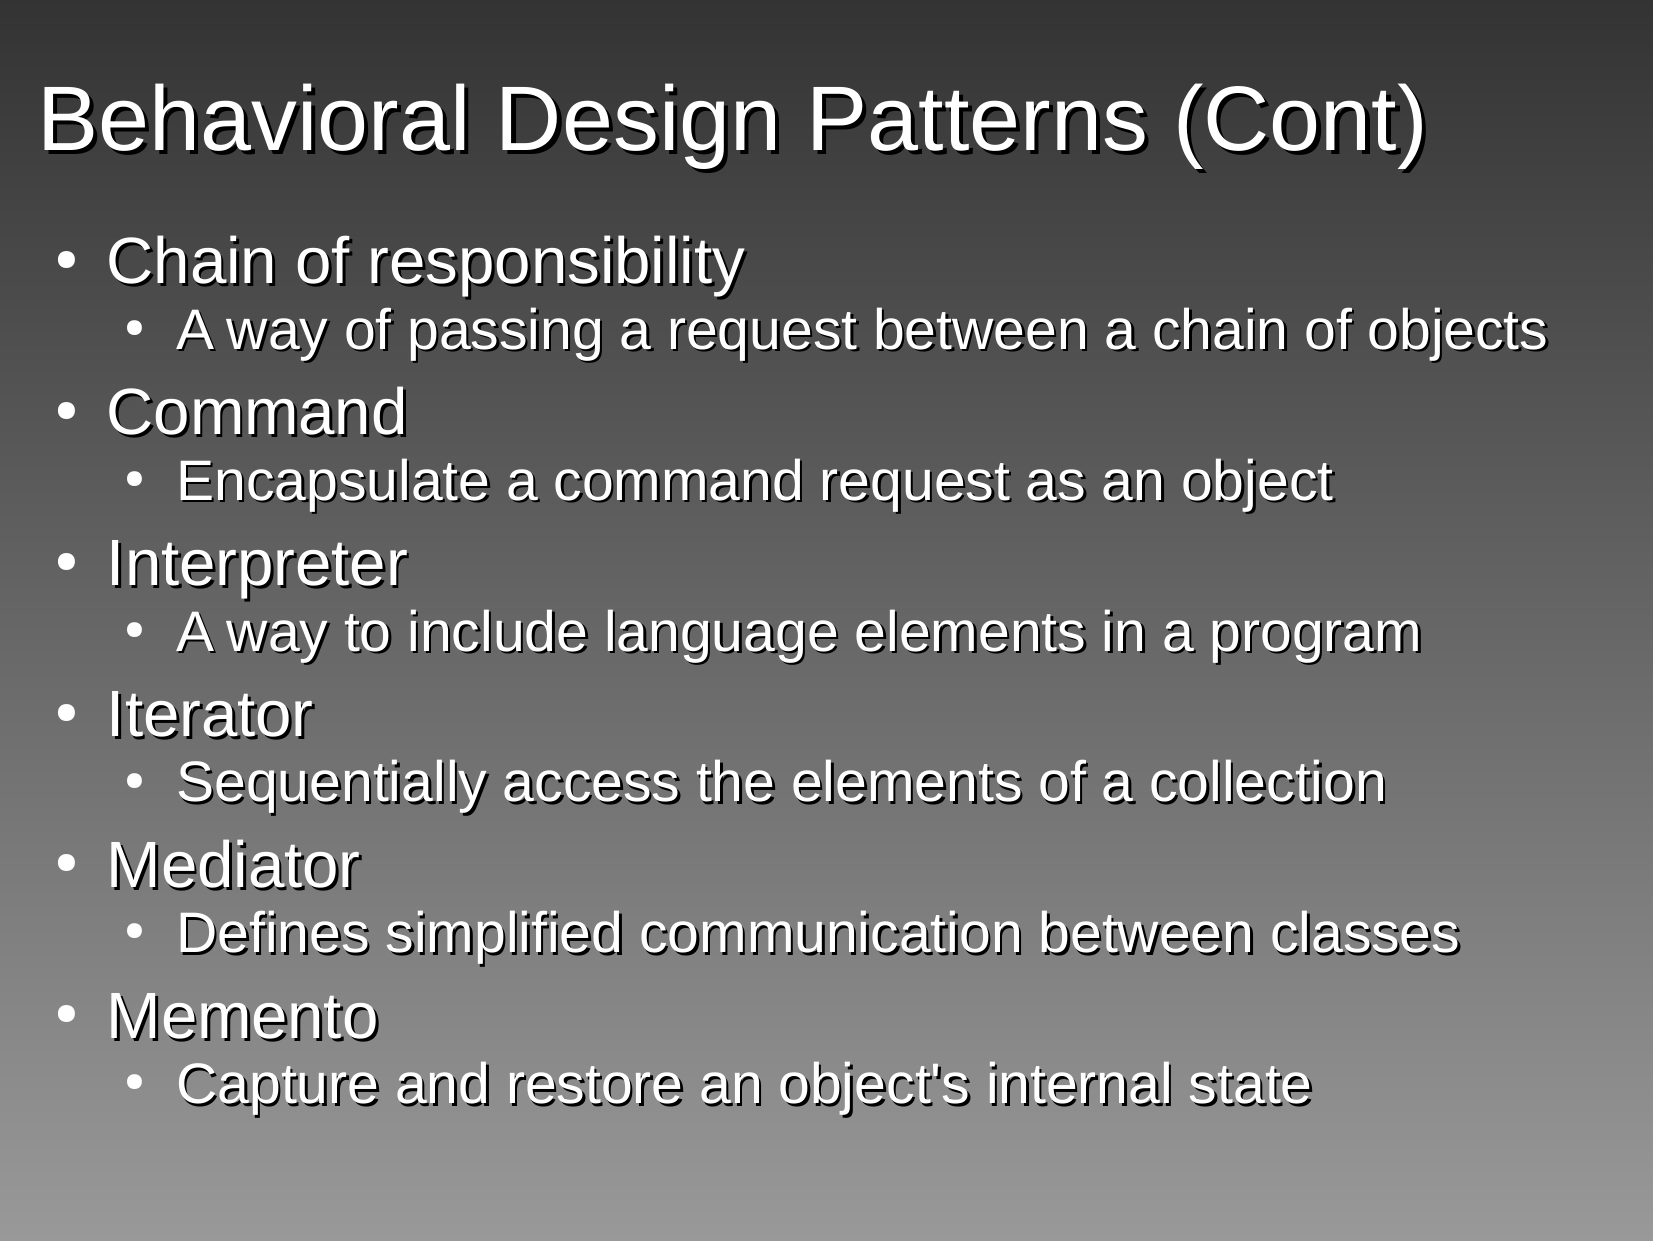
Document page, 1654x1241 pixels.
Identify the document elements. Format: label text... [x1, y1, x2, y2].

list Chain of responsibility A way of passing a request between a chain of objects Command Encapsulate a command request as an object Interpreter A way to include language elements in a program Iterator Sequentially access the elements of a collection Mediator Defines simplified communication between classes Memento Capture and restore an object's internal state [37, 225, 1613, 1126]
title Behavioral Design Patterns (Cont) [37, 49, 1613, 188]
